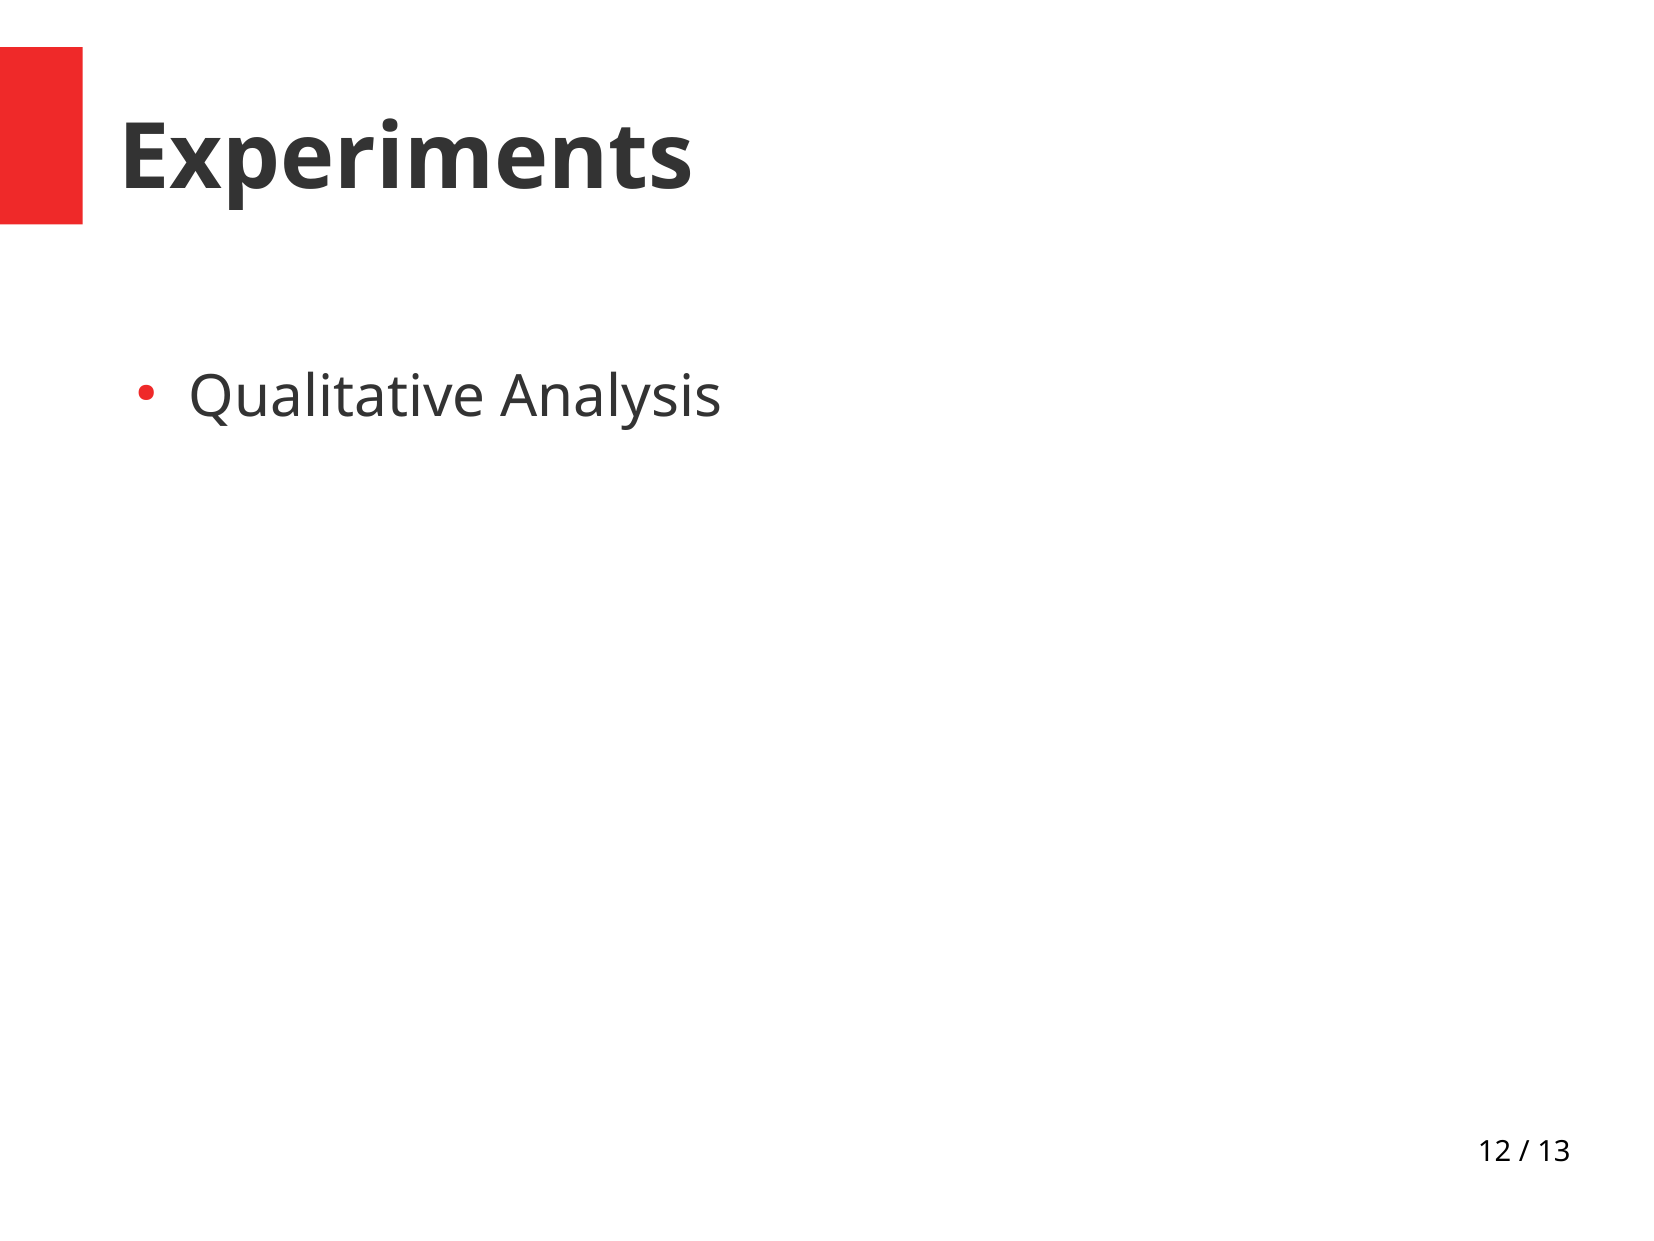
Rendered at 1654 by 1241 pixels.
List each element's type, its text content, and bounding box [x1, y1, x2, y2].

list Qualitative Analysis [118, 354, 1536, 1074]
title Experiments [118, 49, 1571, 257]
